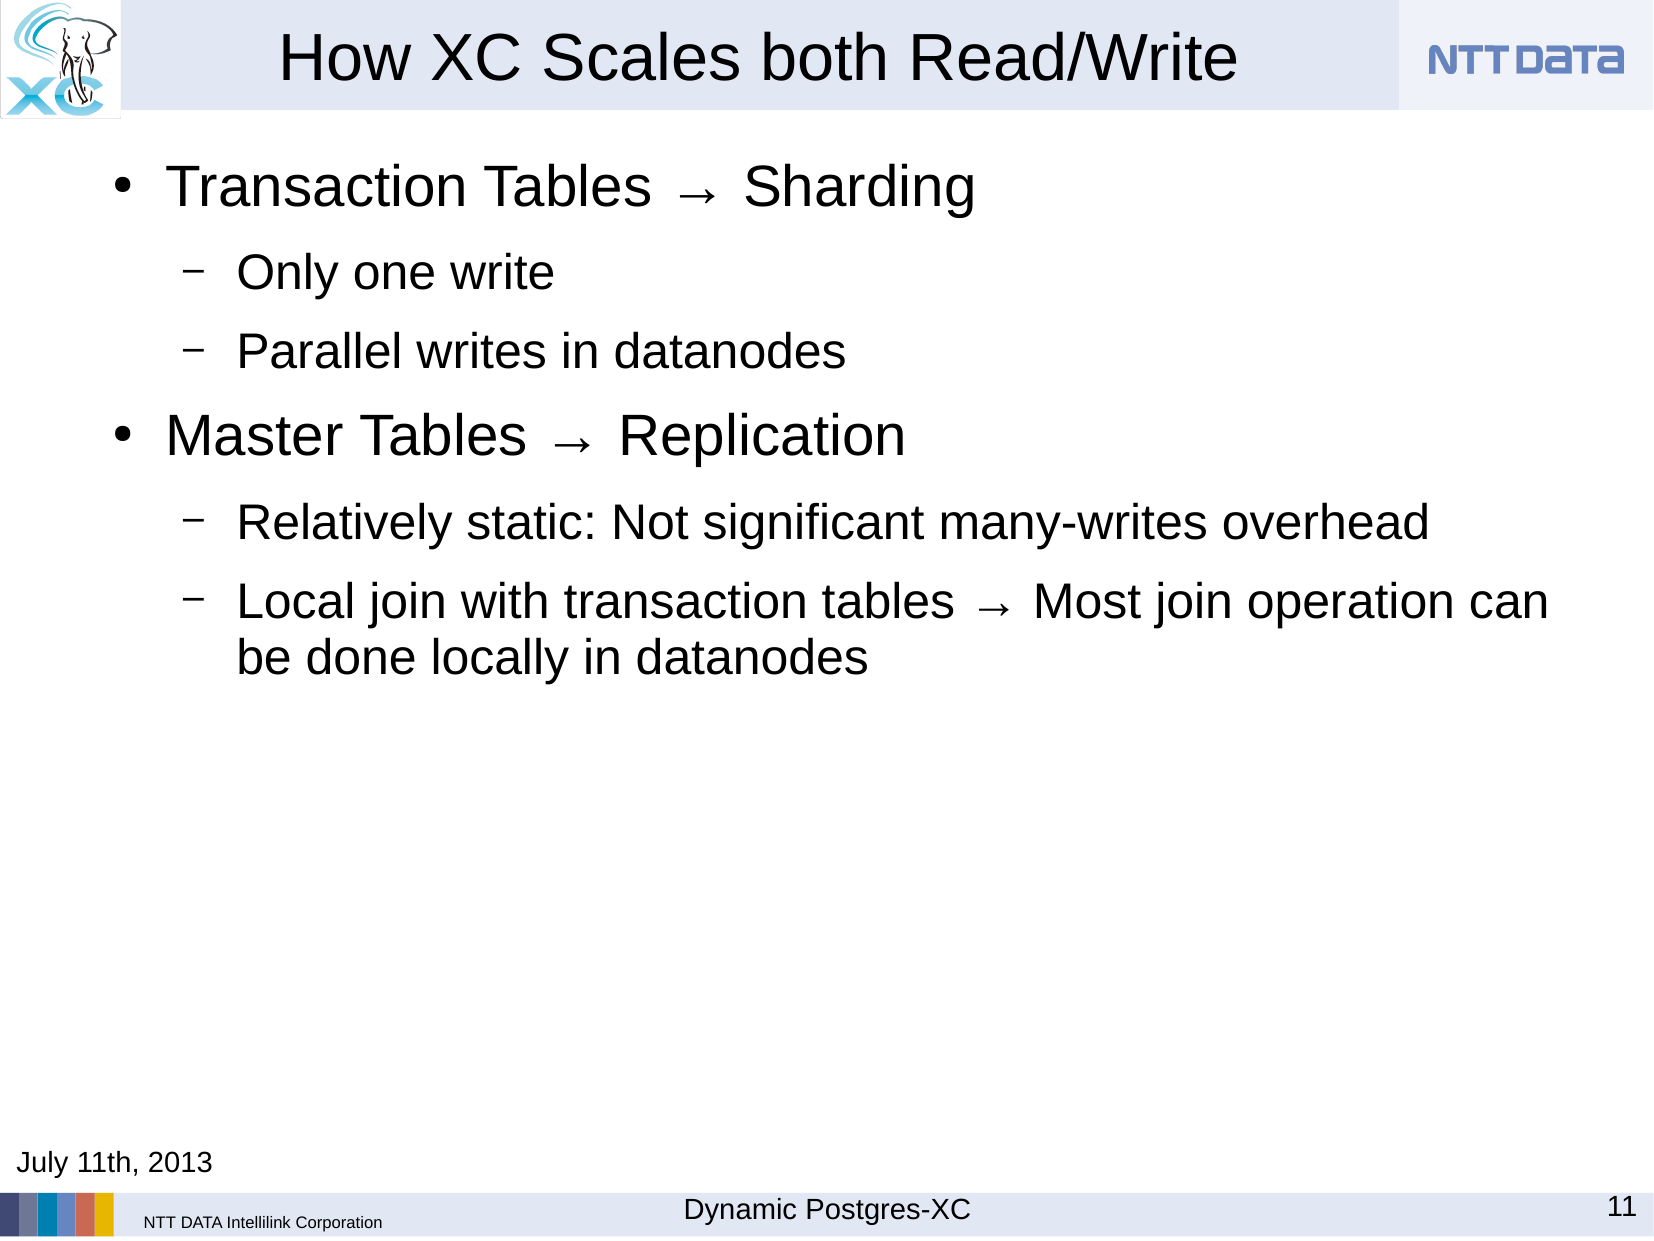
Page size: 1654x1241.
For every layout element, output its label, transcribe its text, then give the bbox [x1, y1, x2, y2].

title How XC Scales both Read/Write [120, 3, 1399, 110]
list Transaction Tables → Sharding Only one write Parallel writes in datanodes Master Tables → Replication Relatively static: Not significant many-writes overhead Local join with transaction tables → Most join operation can be done locally in datanodes [94, 153, 1583, 873]
picture [0, 0, 121, 119]
picture [1429, 45, 1624, 74]
